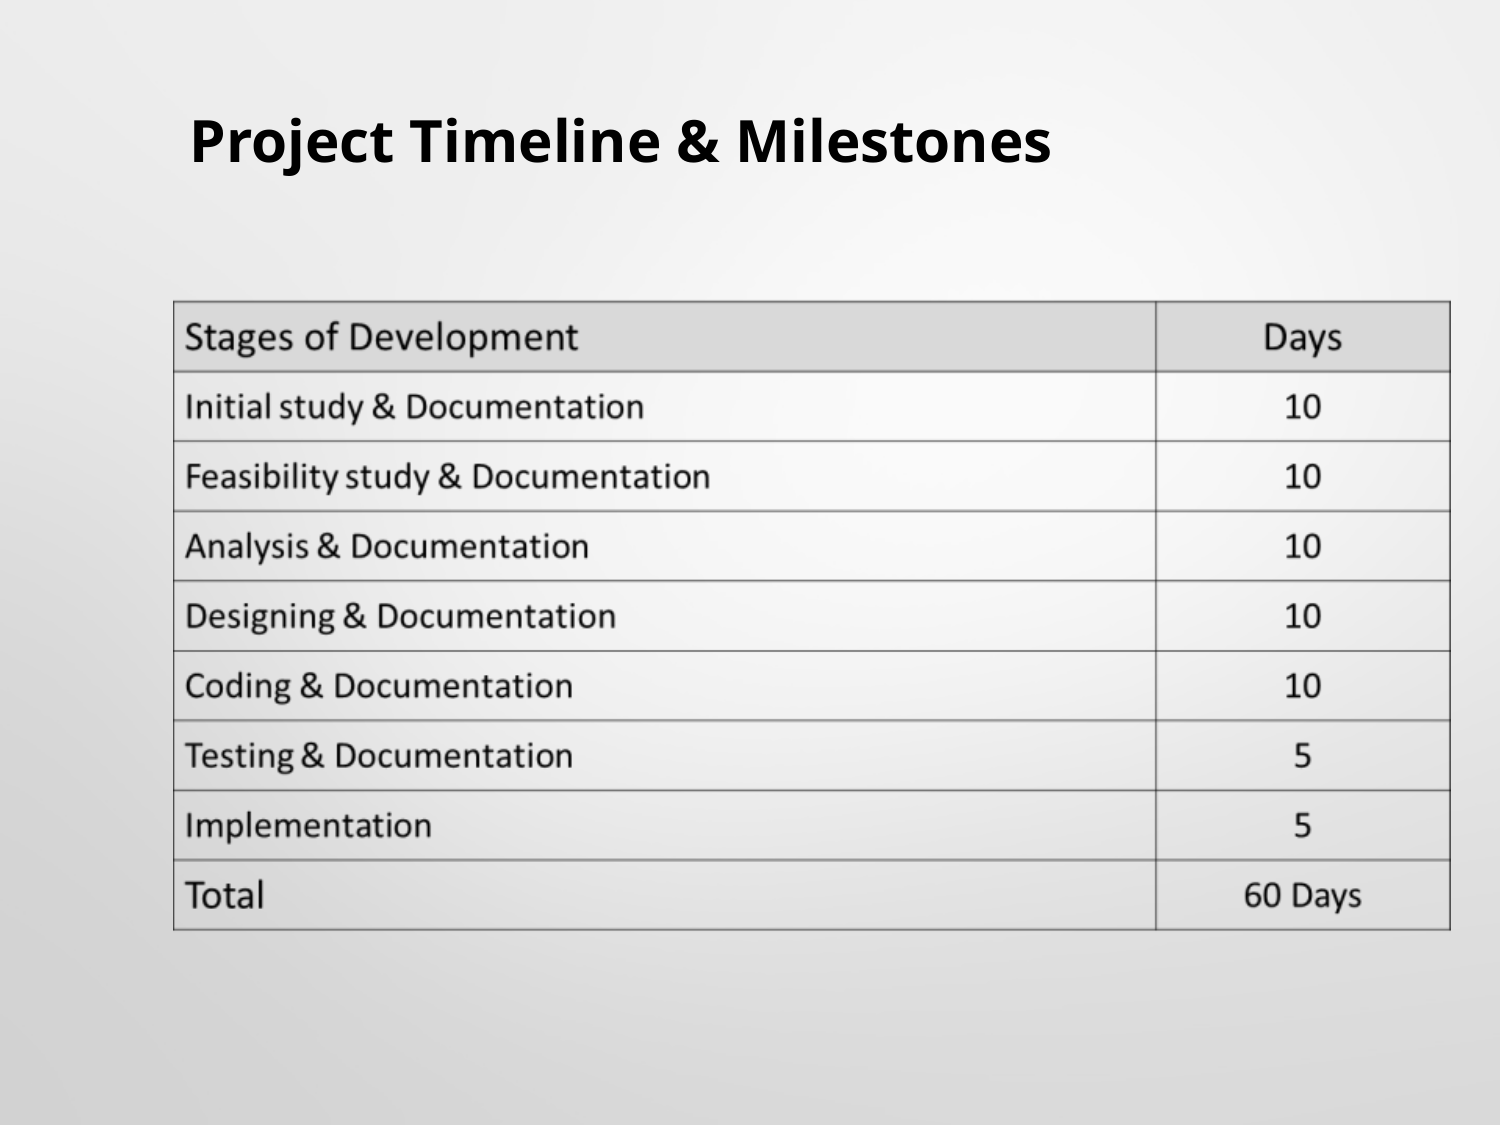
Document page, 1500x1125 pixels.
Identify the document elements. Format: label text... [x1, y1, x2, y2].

picture [173, 298, 1451, 945]
text_box Project Timeline & Milestones [174, 51, 1500, 239]
